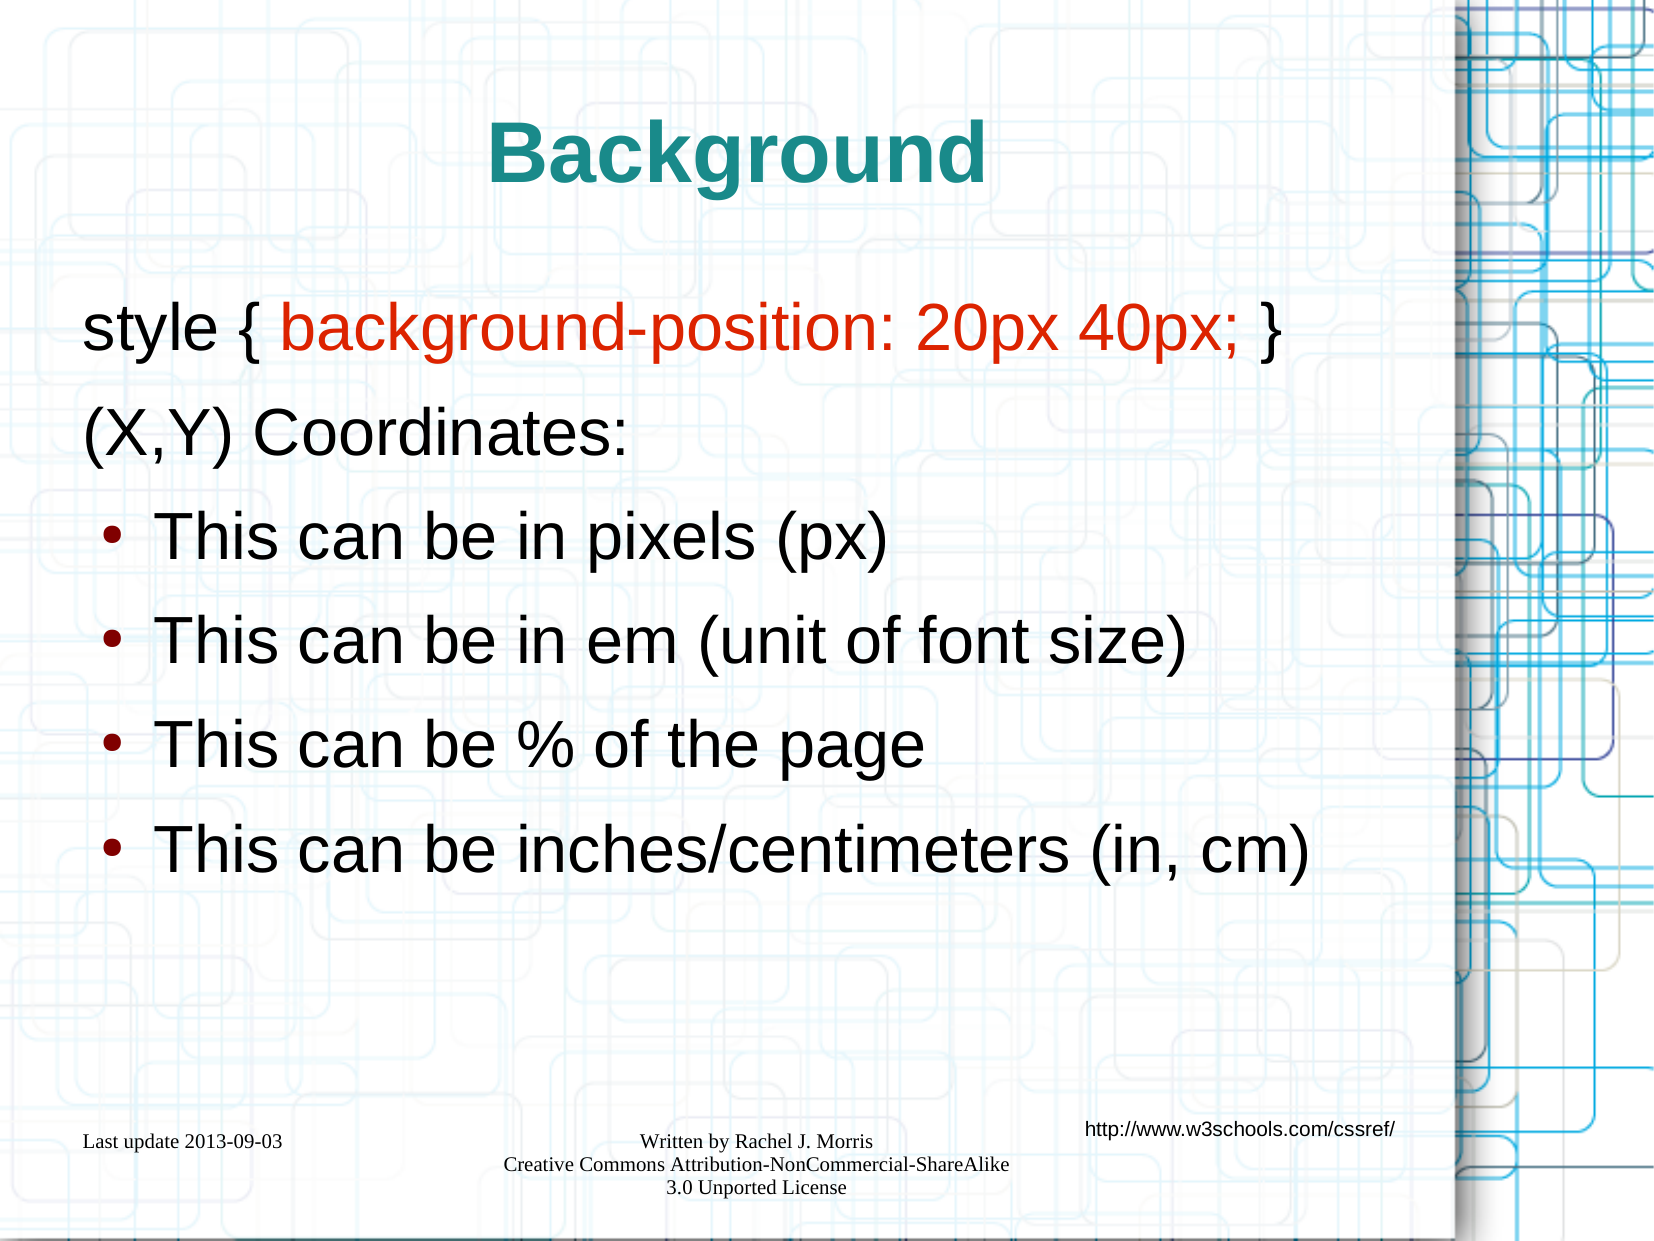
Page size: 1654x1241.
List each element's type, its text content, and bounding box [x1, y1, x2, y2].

title Background [59, 49, 1418, 257]
picture [0, 0, 1654, 1241]
text_box http://www.w3schools.com/cssref/ [1050, 1110, 1411, 1149]
list style { background-position: 20px 40px; } (X,Y) Coordinates: This can be in pixels (px) This can be in em (unit of font size) This can be % of the page This can be inches/centimeters (in, cm) [82, 290, 1418, 1010]
